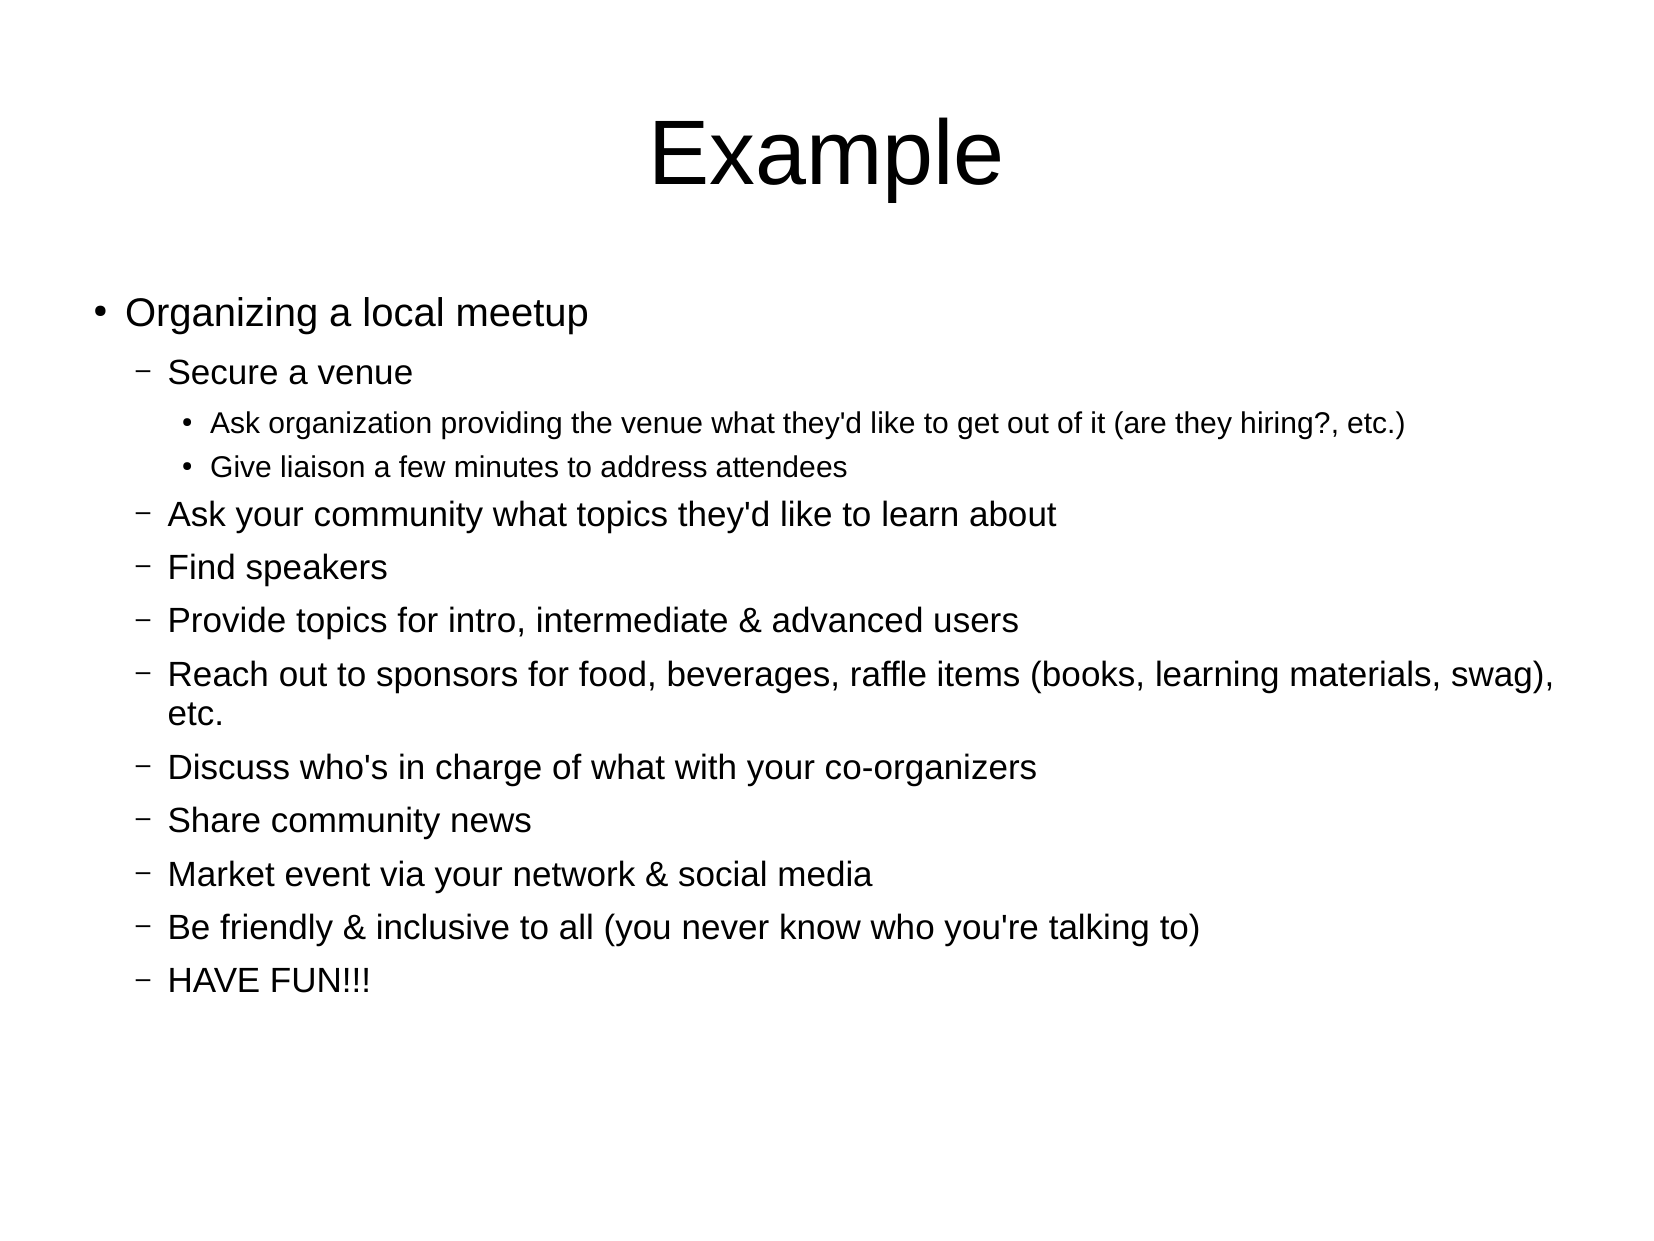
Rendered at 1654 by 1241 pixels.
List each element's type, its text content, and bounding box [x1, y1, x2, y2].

title Example [82, 49, 1571, 257]
list Organizing a local meetup Secure a venue Ask organization providing the venue what they'd like to get out of it (are they hiring?, etc.) Give liaison a few minutes to address attendees Ask your community what topics they'd like to learn about Find speakers Provide topics for intro, intermediate & advanced users Reach out to sponsors for food, beverages, raffle items (books, learning materials, swag), etc. Discuss who's in charge of what with your co-organizers Share community news Market event via your network & social media Be friendly & inclusive to all (you never know who you're talking to) HAVE FUN!!! [82, 290, 1571, 1010]
